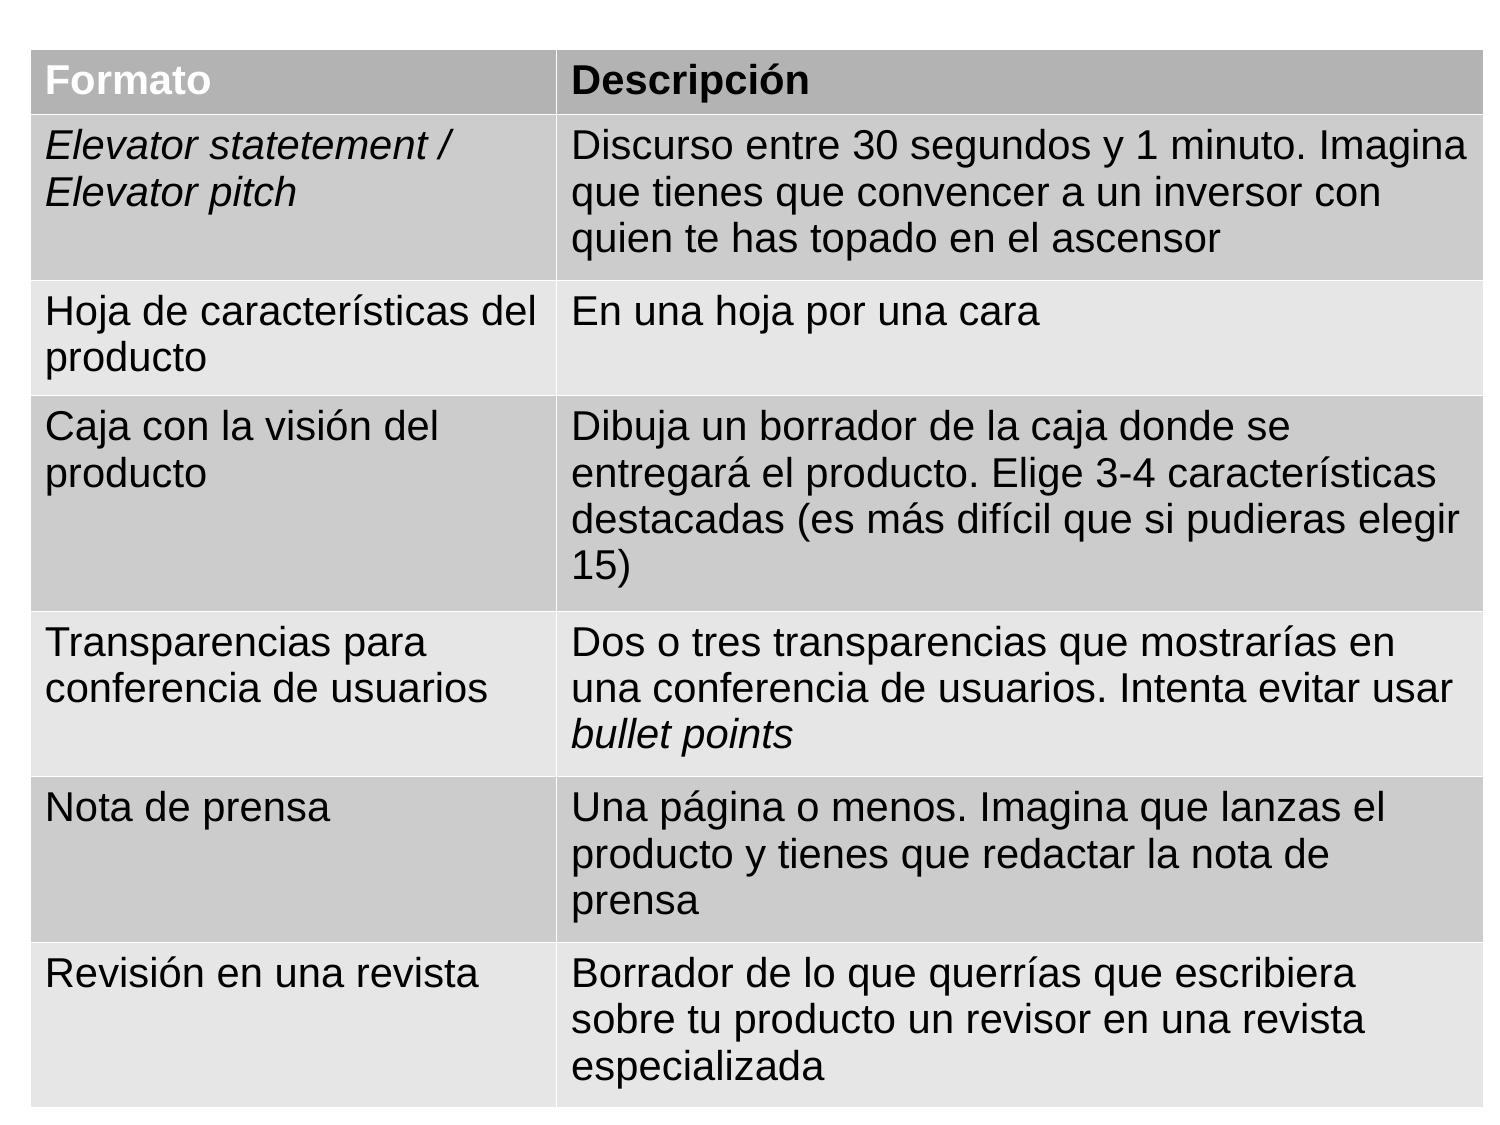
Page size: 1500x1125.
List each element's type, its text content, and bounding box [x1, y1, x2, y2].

table_cell Elevator statetement / Elevator pitch [31, 115, 556, 280]
table_cell Discurso entre 30 segundos y 1 minuto. Imagina que tienes que convencer a un inversor con quien te has topado en el ascensor [557, 115, 1483, 280]
table_cell Dos o tres transparencias que mostrarías en una conferencia de usuarios. Intenta evitar usar bullet points [557, 612, 1483, 776]
table_cell Nota de prensa [31, 777, 556, 942]
table_cell Dibuja un borrador de la caja donde se entregará el producto. Elige 3-4 características destacadas (es más difícil que si pudieras elegir 15) [557, 396, 1483, 611]
table_header Formato [31, 50, 556, 114]
table_cell Hoja de características del producto [31, 281, 556, 395]
table_cell Revisión en una revista [31, 943, 556, 1107]
table_cell Borrador de lo que querrías que escribiera sobre tu producto un revisor en una revista especializada [557, 943, 1483, 1107]
table_cell Caja con la visión del producto [31, 396, 556, 611]
table_cell Una página o menos. Imagina que lanzas el producto y tienes que redactar la nota de prensa [557, 777, 1483, 942]
table_cell Transparencias para conferencia de usuarios [31, 612, 556, 776]
table_header Descripción [557, 50, 1483, 114]
table_cell En una hoja por una cara [557, 281, 1483, 395]
